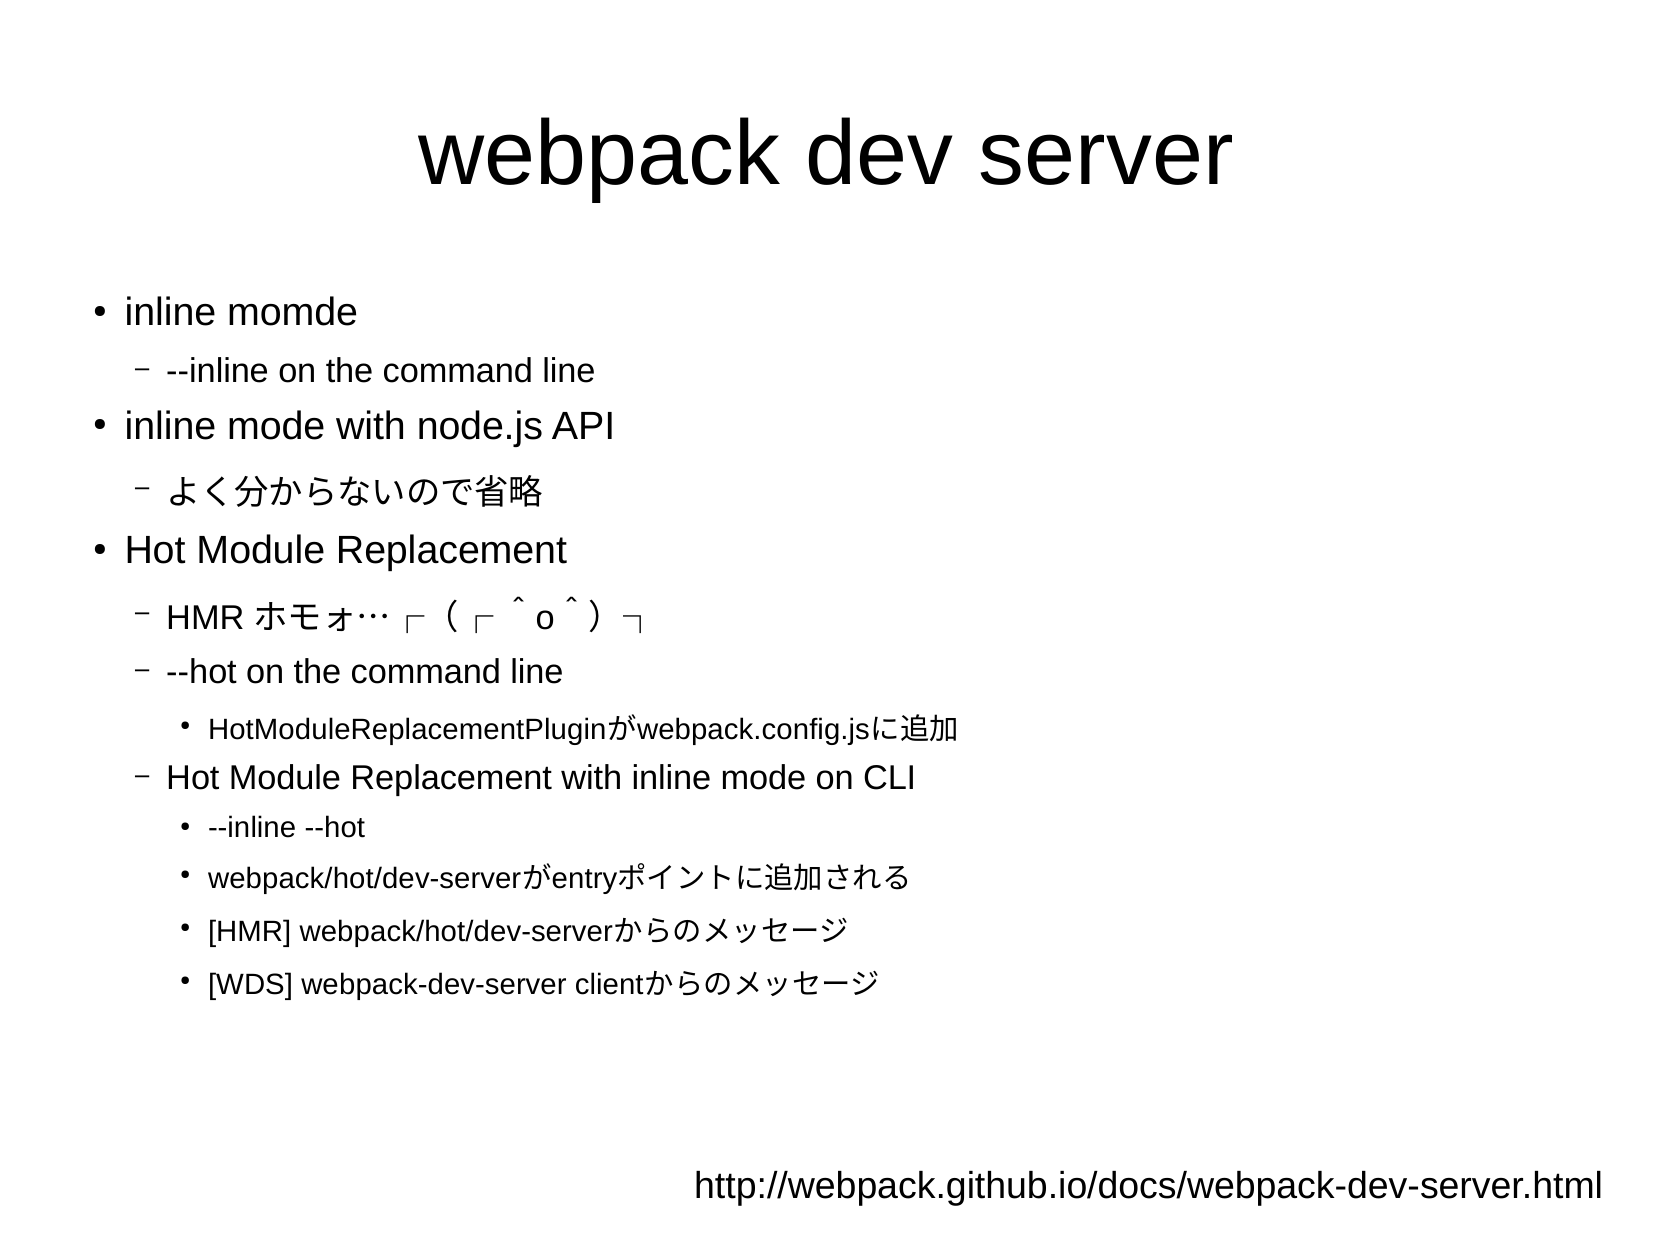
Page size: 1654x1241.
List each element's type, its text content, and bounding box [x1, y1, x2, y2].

title webpack dev server [82, 49, 1571, 257]
text_box http://webpack.github.io/docs/webpack-dev-server.html [679, 1157, 1619, 1215]
list inline momde --inline on the command line inline mode with node.js API よく分からないので省略 Hot Module Replacement HMR ホモォ…┌（┌ ＾o＾）┐ --hot on the command line HotModuleReplacementPluginがwebpack.config.jsに追加 Hot Module Replacement with inline mode on CLI --inline --hot webpack/hot/dev-serverがentryポイントに追加される [HMR] webpack/hot/dev-serverからのメッセージ [WDS] webpack-dev-server clientからのメッセージ [82, 290, 1571, 1010]
